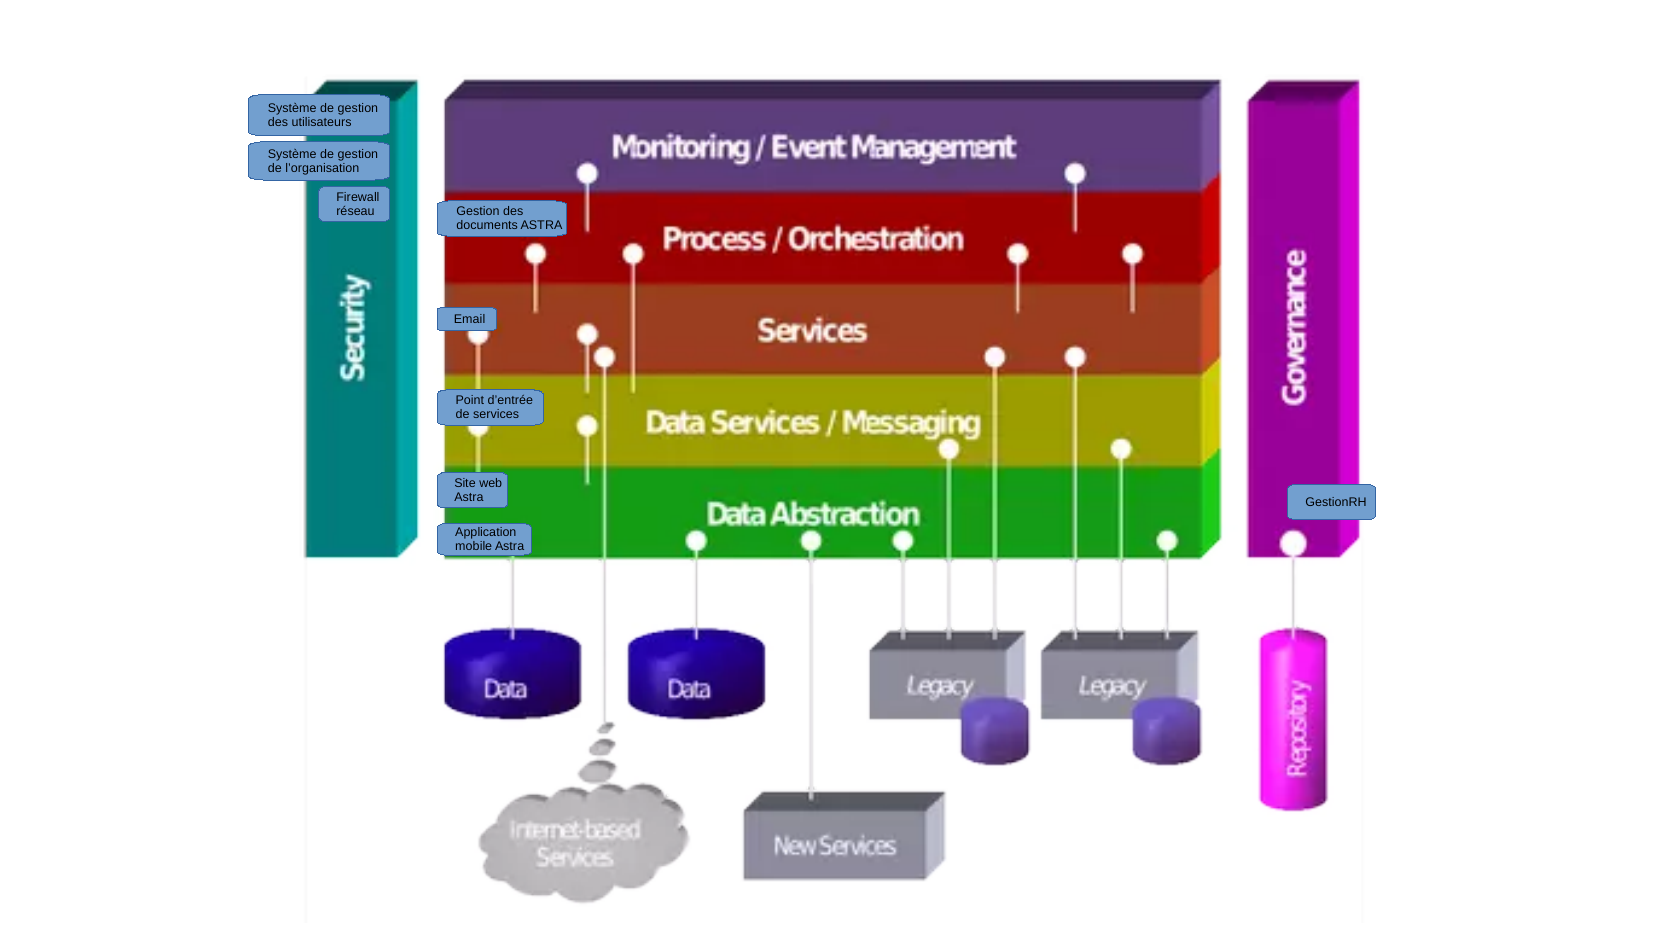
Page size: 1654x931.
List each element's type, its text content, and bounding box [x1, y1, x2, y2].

text_box Email [437, 307, 497, 331]
text_box Système de gestion de l’organisation [248, 141, 390, 181]
text_box Firewall réseau [318, 186, 390, 222]
text_box Site web Astra [437, 472, 508, 508]
picture [271, 5, 1382, 923]
text_box Point d’entrée de services [437, 389, 544, 426]
text_box Système de gestion des utilisateurs [248, 94, 390, 136]
text_box Application mobile Astra [437, 523, 532, 556]
text_box GestionRH [1287, 484, 1376, 520]
text_box Gestion des documents ASTRA [437, 200, 567, 237]
